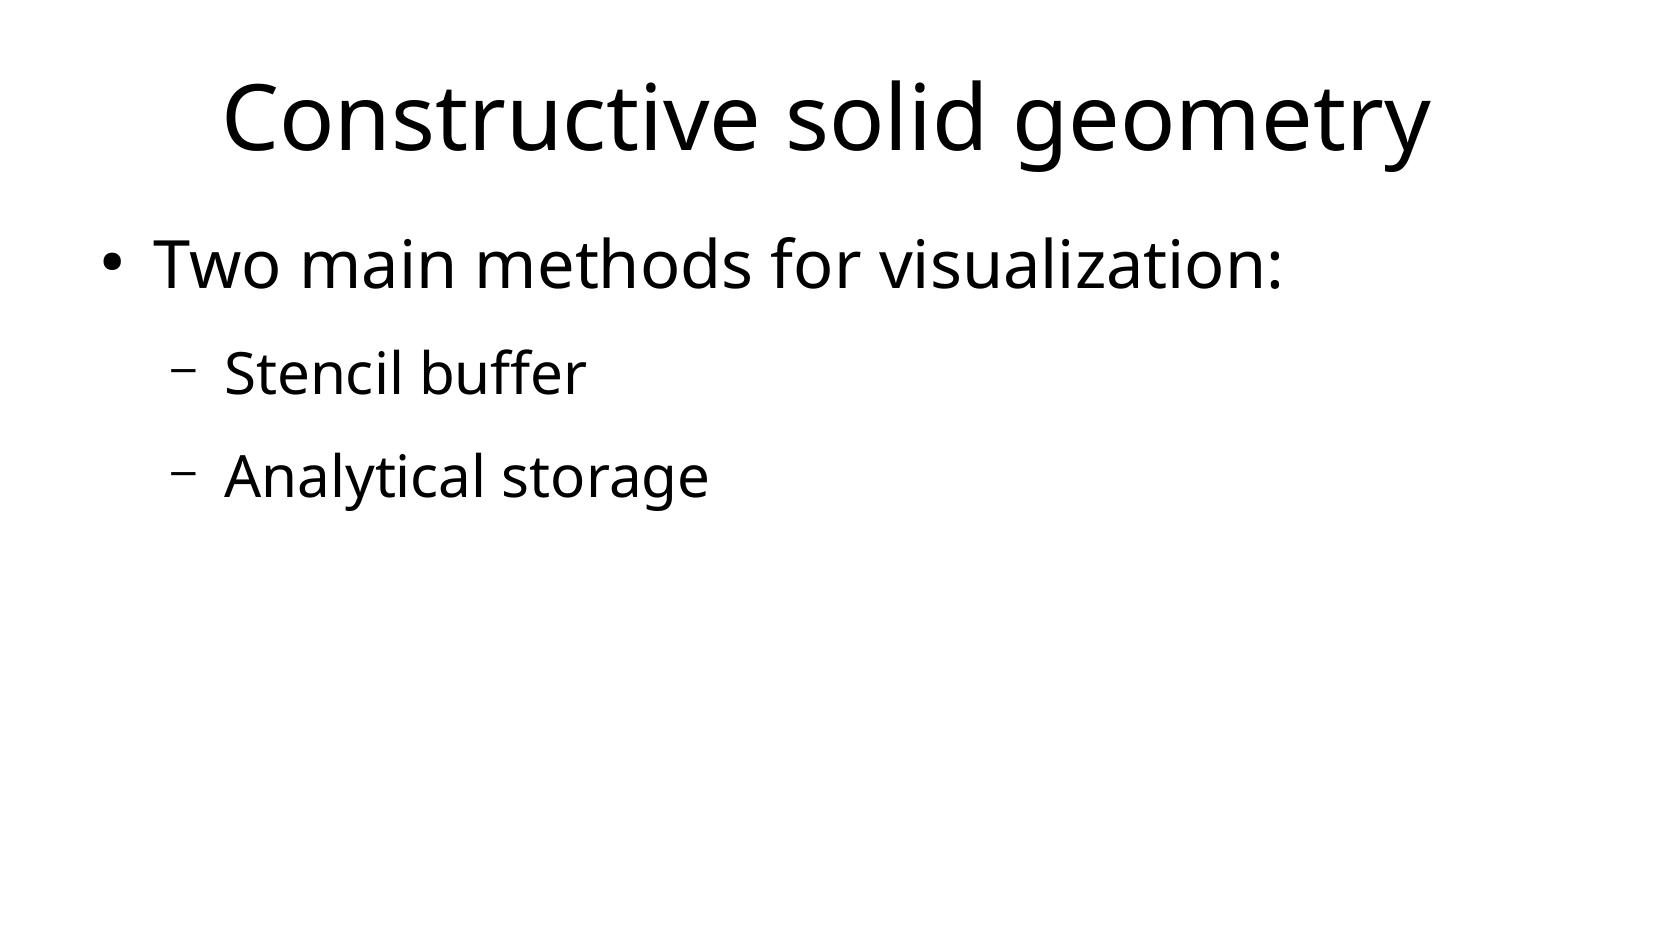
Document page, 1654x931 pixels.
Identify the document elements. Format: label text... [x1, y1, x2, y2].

list Two main methods for visualization: Stencil buffer Analytical storage [82, 217, 1571, 758]
title Constructive solid geometry [82, 37, 1571, 193]
